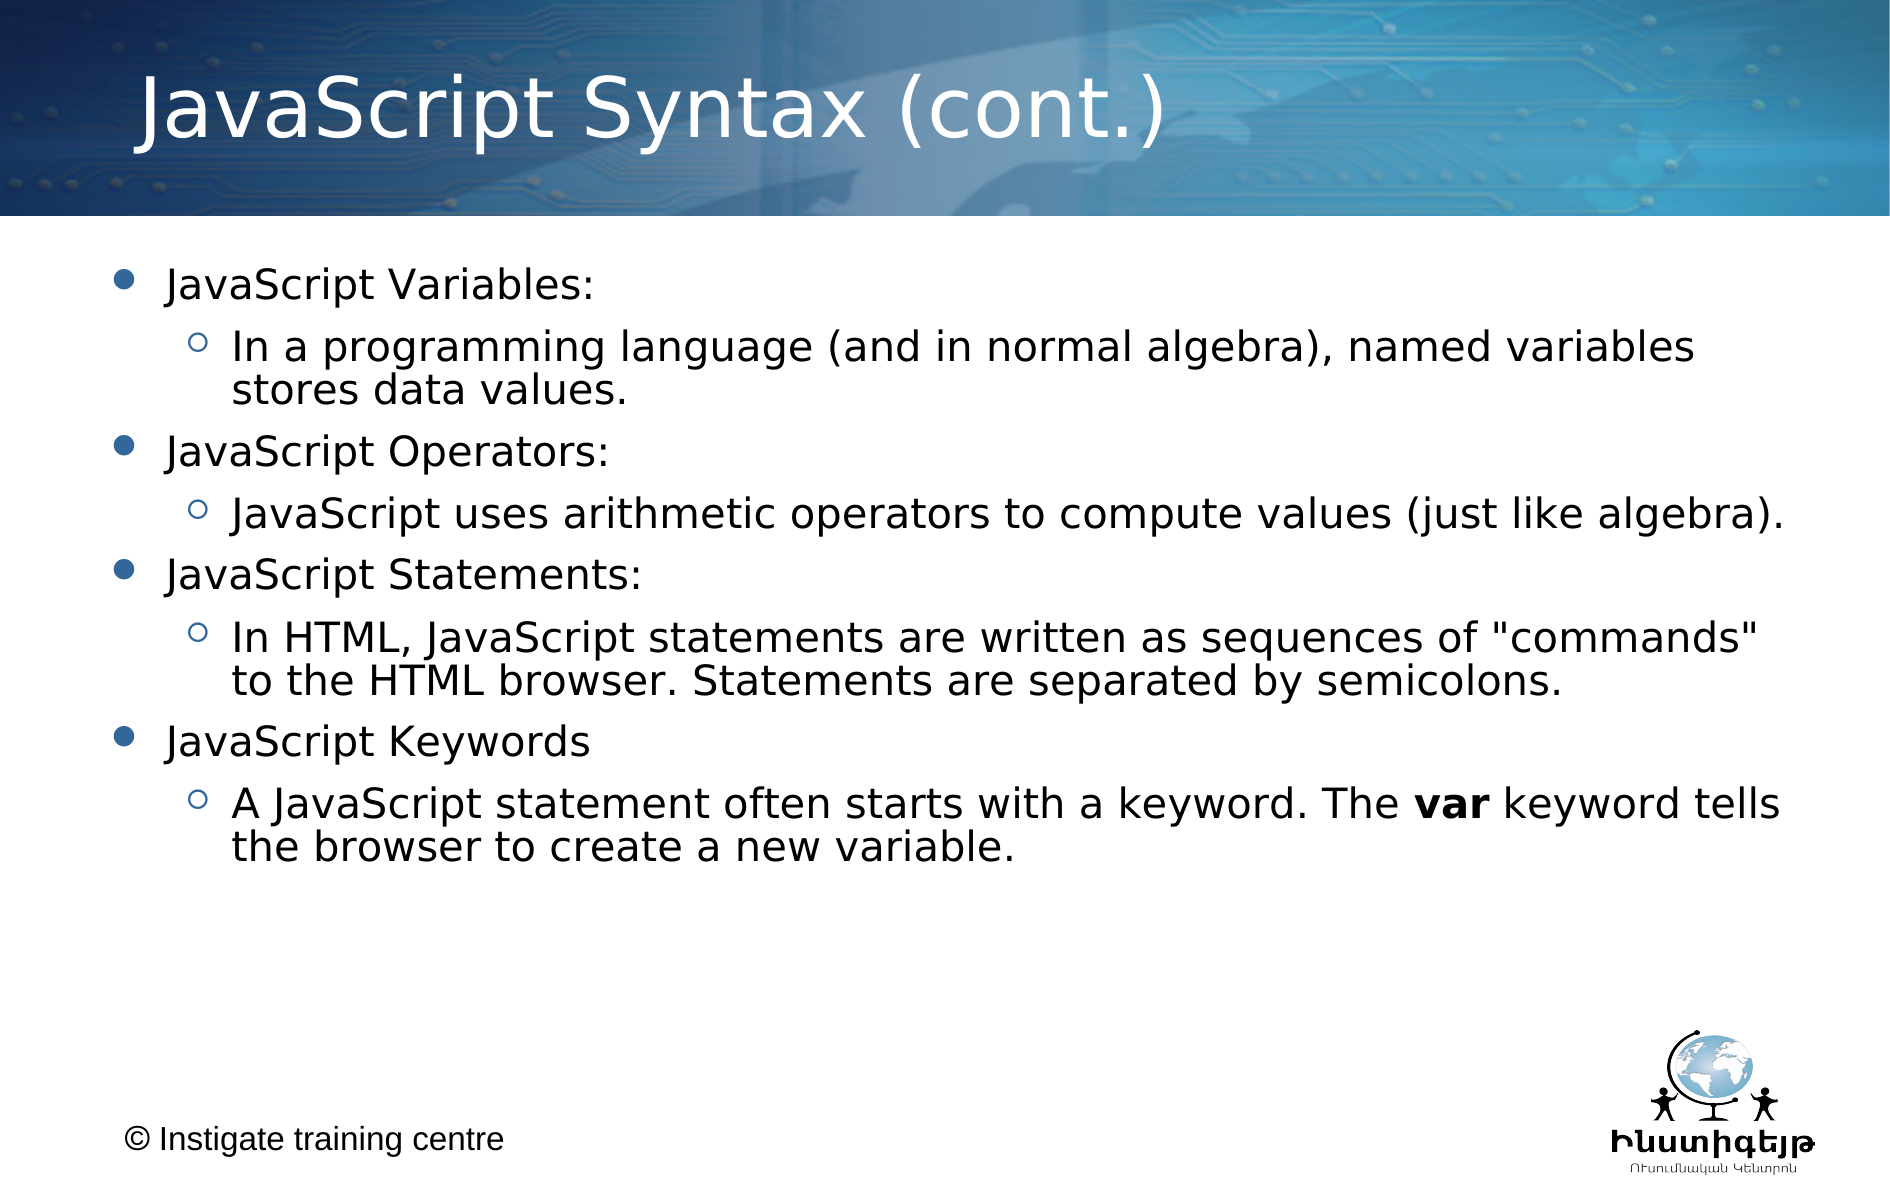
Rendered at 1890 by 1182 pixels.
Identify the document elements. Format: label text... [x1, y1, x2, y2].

picture [0, 0, 1890, 216]
list JavaScript Variables: In a programming language (and in normal algebra), named variables stores data values. JavaScript Operators: JavaScript uses arithmetic operators to compute values (just like algebra). JavaScript Statements: In HTML, JavaScript statements are written as sequences of "commands" to the HTML browser. Statements are separated by semicolons. JavaScript Keywords A JavaScript statement often starts with a keyword. The var keyword tells the browser to create a new variable. [110, 264, 1801, 289]
picture [1612, 1030, 1815, 1175]
